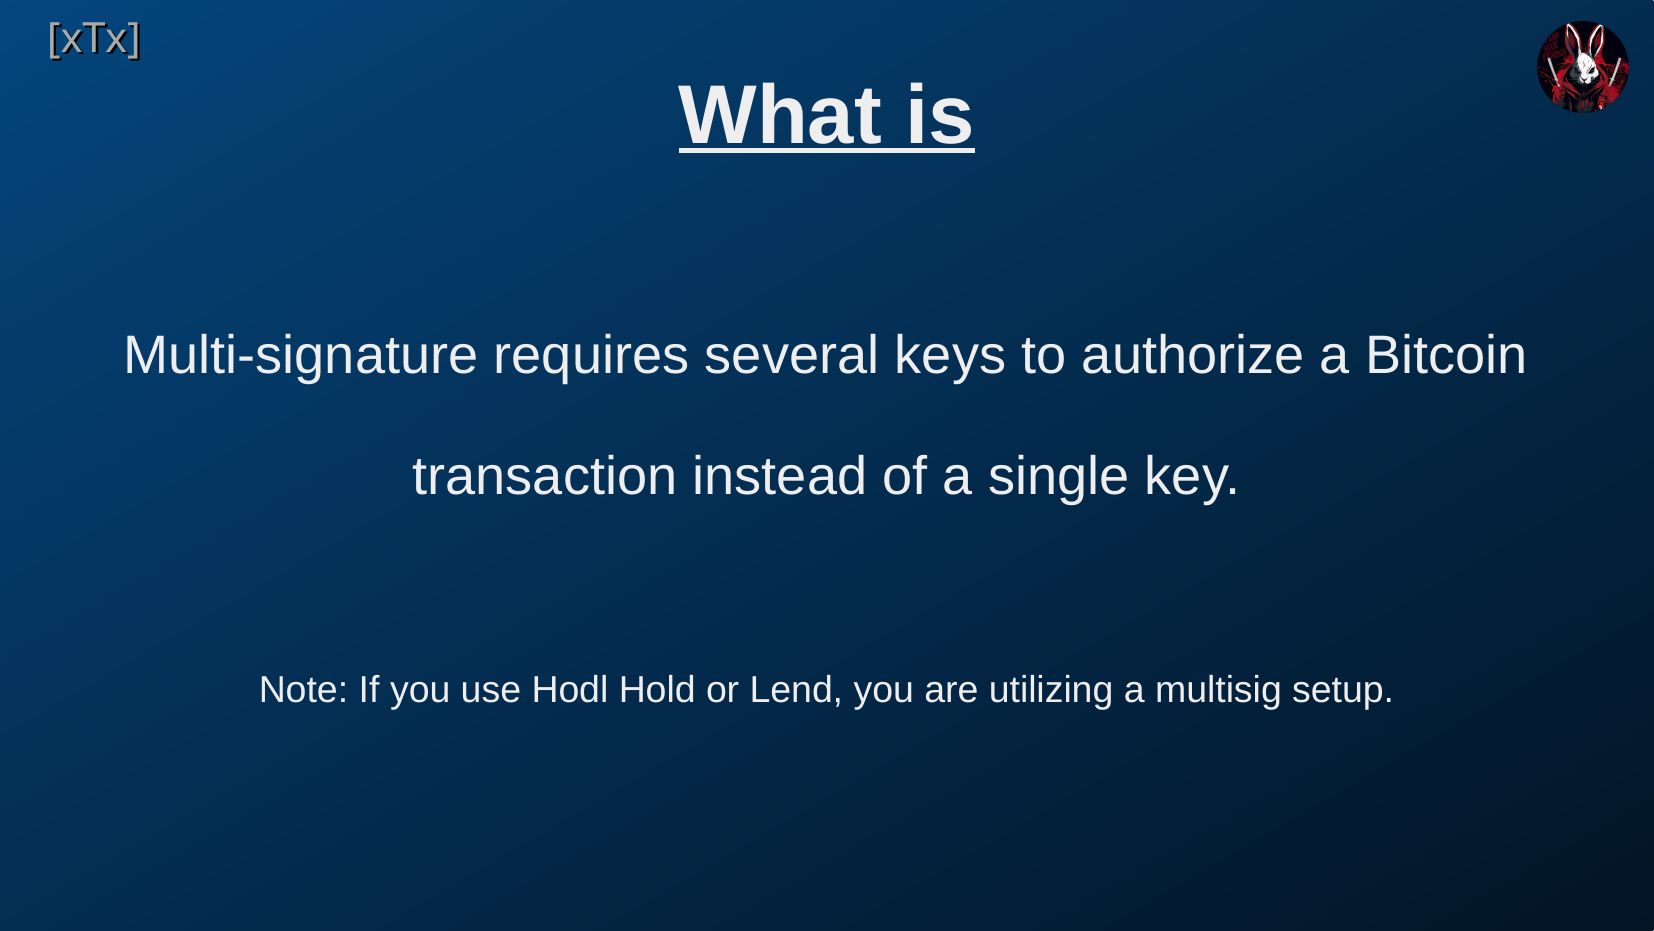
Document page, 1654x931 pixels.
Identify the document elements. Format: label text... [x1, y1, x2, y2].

text_box [xTx] [0, 0, 188, 76]
picture [1537, 21, 1629, 113]
title What is [82, 37, 1571, 193]
subtitle Multi-signature requires several keys to authorize a Bitcoin transaction instead of a single key. Note: If you use Hodl Hold or Lend, you are utilizing a multisig setup. [82, 217, 1571, 758]
